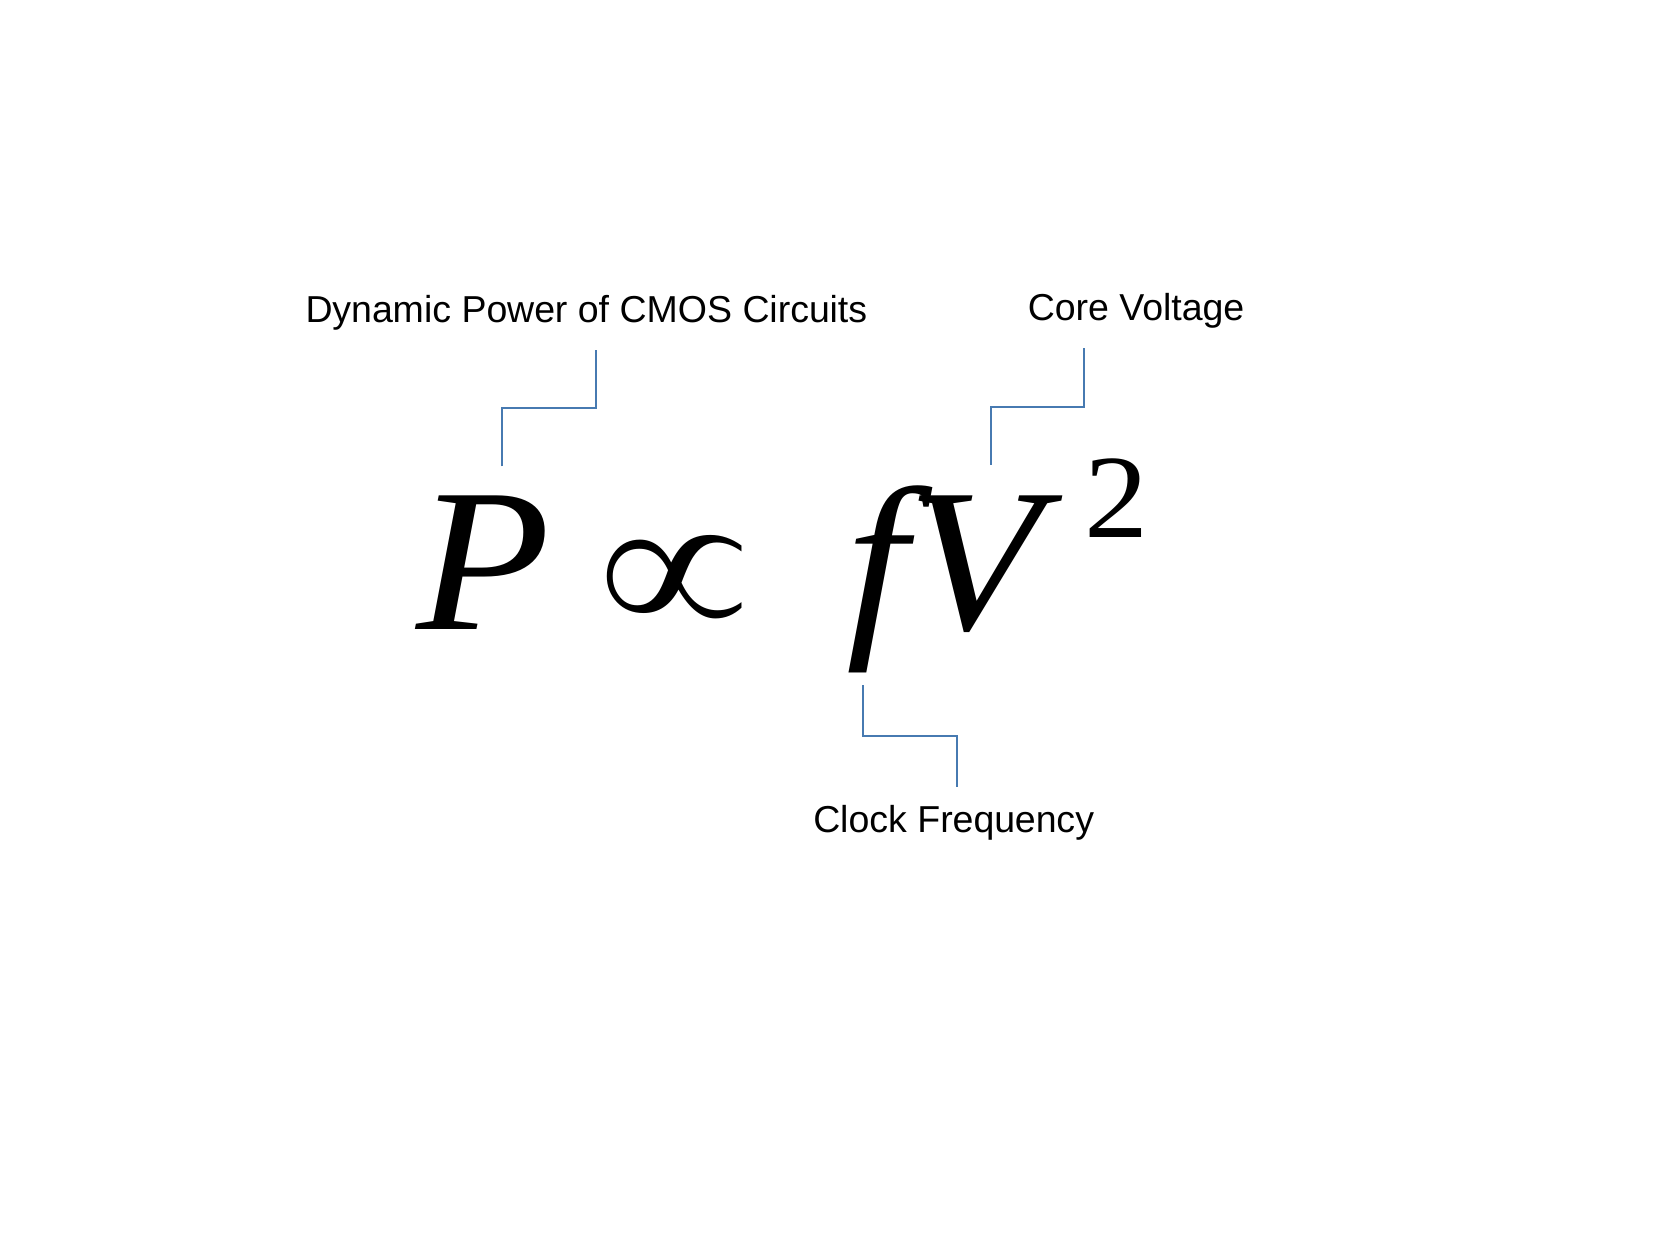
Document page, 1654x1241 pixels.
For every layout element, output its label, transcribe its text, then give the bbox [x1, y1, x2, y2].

text_box Clock Frequency [785, 787, 1109, 848]
text_box [376, 408, 1183, 715]
text_box Core Voltage [999, 275, 1260, 337]
text_box Dynamic Power of CMOS Circuits [277, 277, 883, 338]
